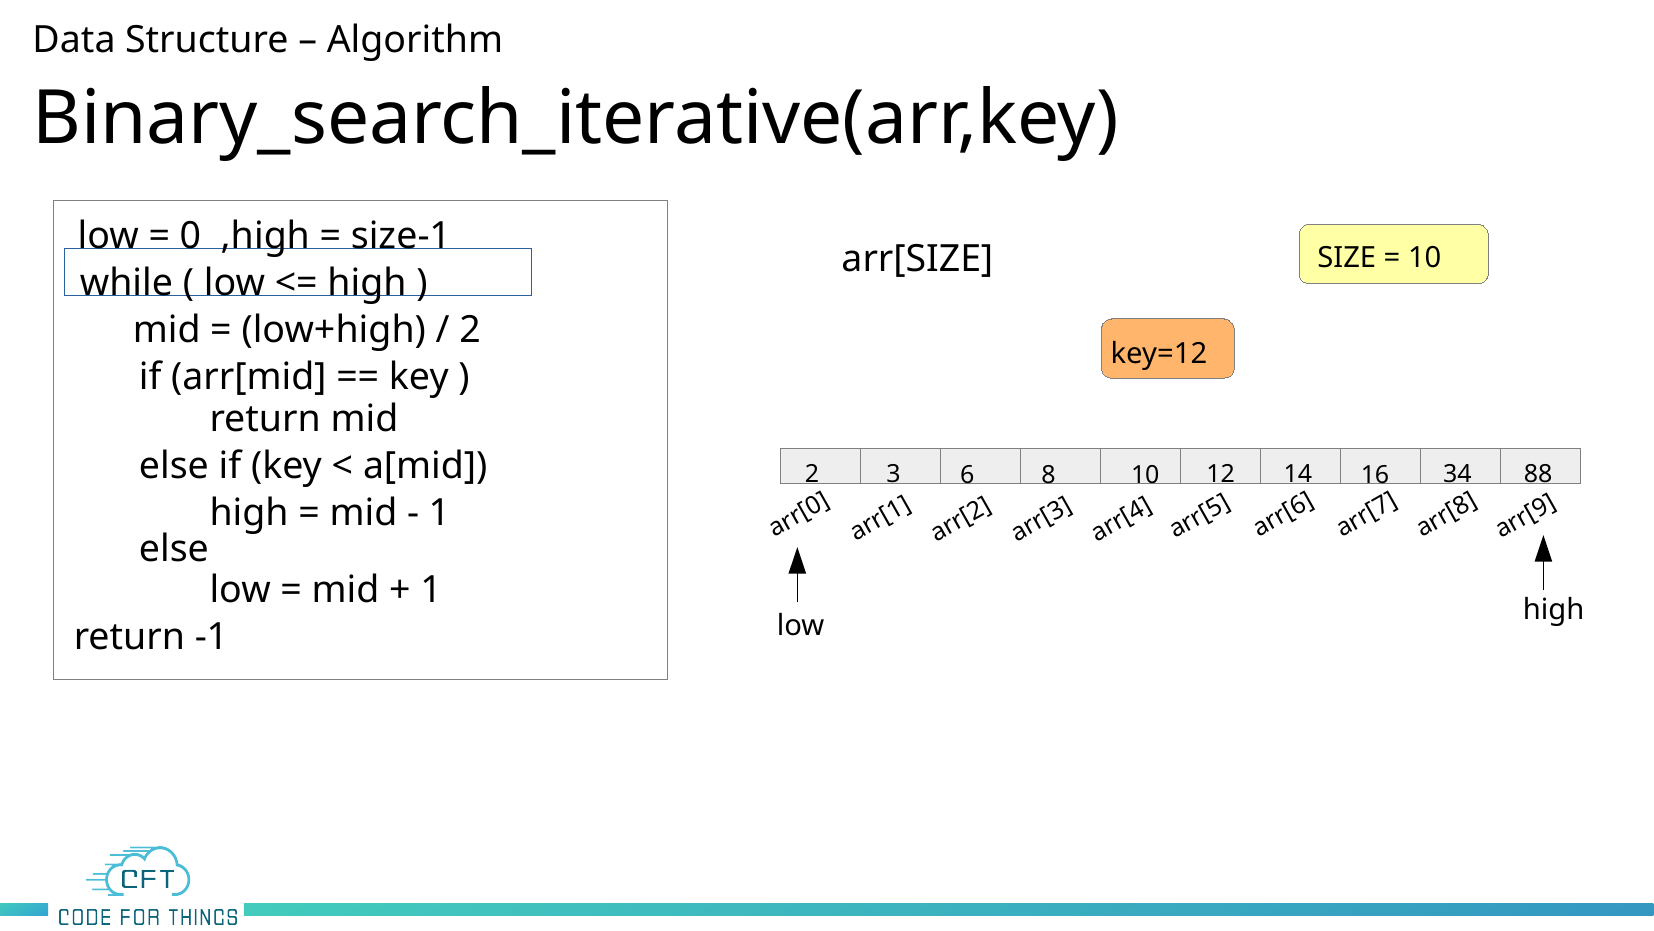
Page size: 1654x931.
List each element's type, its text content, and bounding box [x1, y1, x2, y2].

text_box if (arr[mid] == key ) [124, 342, 550, 401]
text_box 8 [1026, 449, 1089, 494]
text_box arr[1] [826, 485, 935, 562]
text_box 3 [871, 448, 925, 493]
text_box else [124, 513, 243, 573]
text_box high = mid - 1 [194, 478, 621, 537]
text_box high [1508, 580, 1607, 630]
text_box return -1 [59, 602, 290, 662]
text_box [1102, 318, 1233, 324]
text_box low [762, 596, 857, 646]
text_box 14 [1269, 448, 1331, 500]
text_box [1254, 448, 1269, 484]
text_box arr[8] [1399, 484, 1503, 559]
text_box else if (key < a[mid]) [124, 431, 621, 490]
text_box low = 0 ,high = size-1 [53, 200, 609, 260]
text_box 16 [1346, 449, 1420, 501]
text_box arr[9] [1471, 456, 1602, 560]
text_box [844, 448, 871, 484]
text_box key=12 [1095, 324, 1241, 409]
text_box arr[4] [1074, 492, 1179, 562]
text_box while ( low <= high ) [64, 260, 514, 307]
text_box SIZE = 10 [1302, 228, 1483, 278]
text_box [925, 448, 1191, 484]
text_box arr[7] [1318, 498, 1428, 562]
text_box 2 [790, 448, 844, 493]
text_box 10 [1116, 449, 1181, 494]
picture [59, 846, 237, 925]
text_box return mid [194, 383, 443, 443]
text_box arr[3] [986, 491, 1104, 568]
text_box arr[SIZE] [826, 224, 1040, 291]
text_box arr[6] [1232, 484, 1362, 562]
text_box [1299, 224, 1489, 284]
text_box 6 [945, 449, 1007, 494]
text_box 34 [1428, 448, 1491, 500]
text_box arr[5] [1151, 484, 1267, 556]
text_box arr[0] [744, 484, 857, 558]
text_box arr[2] [906, 488, 1016, 563]
text_box low = mid + 1 [194, 555, 621, 614]
text_box [1331, 448, 1428, 484]
text_box [53, 200, 668, 680]
text_box [780, 448, 790, 484]
text_box 12 [1191, 448, 1254, 493]
text_box [1571, 448, 1581, 461]
text_box 88 [1509, 448, 1571, 500]
text_box mid = (low+high) / 2 [118, 295, 603, 354]
text_box [1491, 448, 1509, 484]
title Data Structure – Algorithm Binary_search_iterative(arr,key) [32, 0, 1595, 199]
